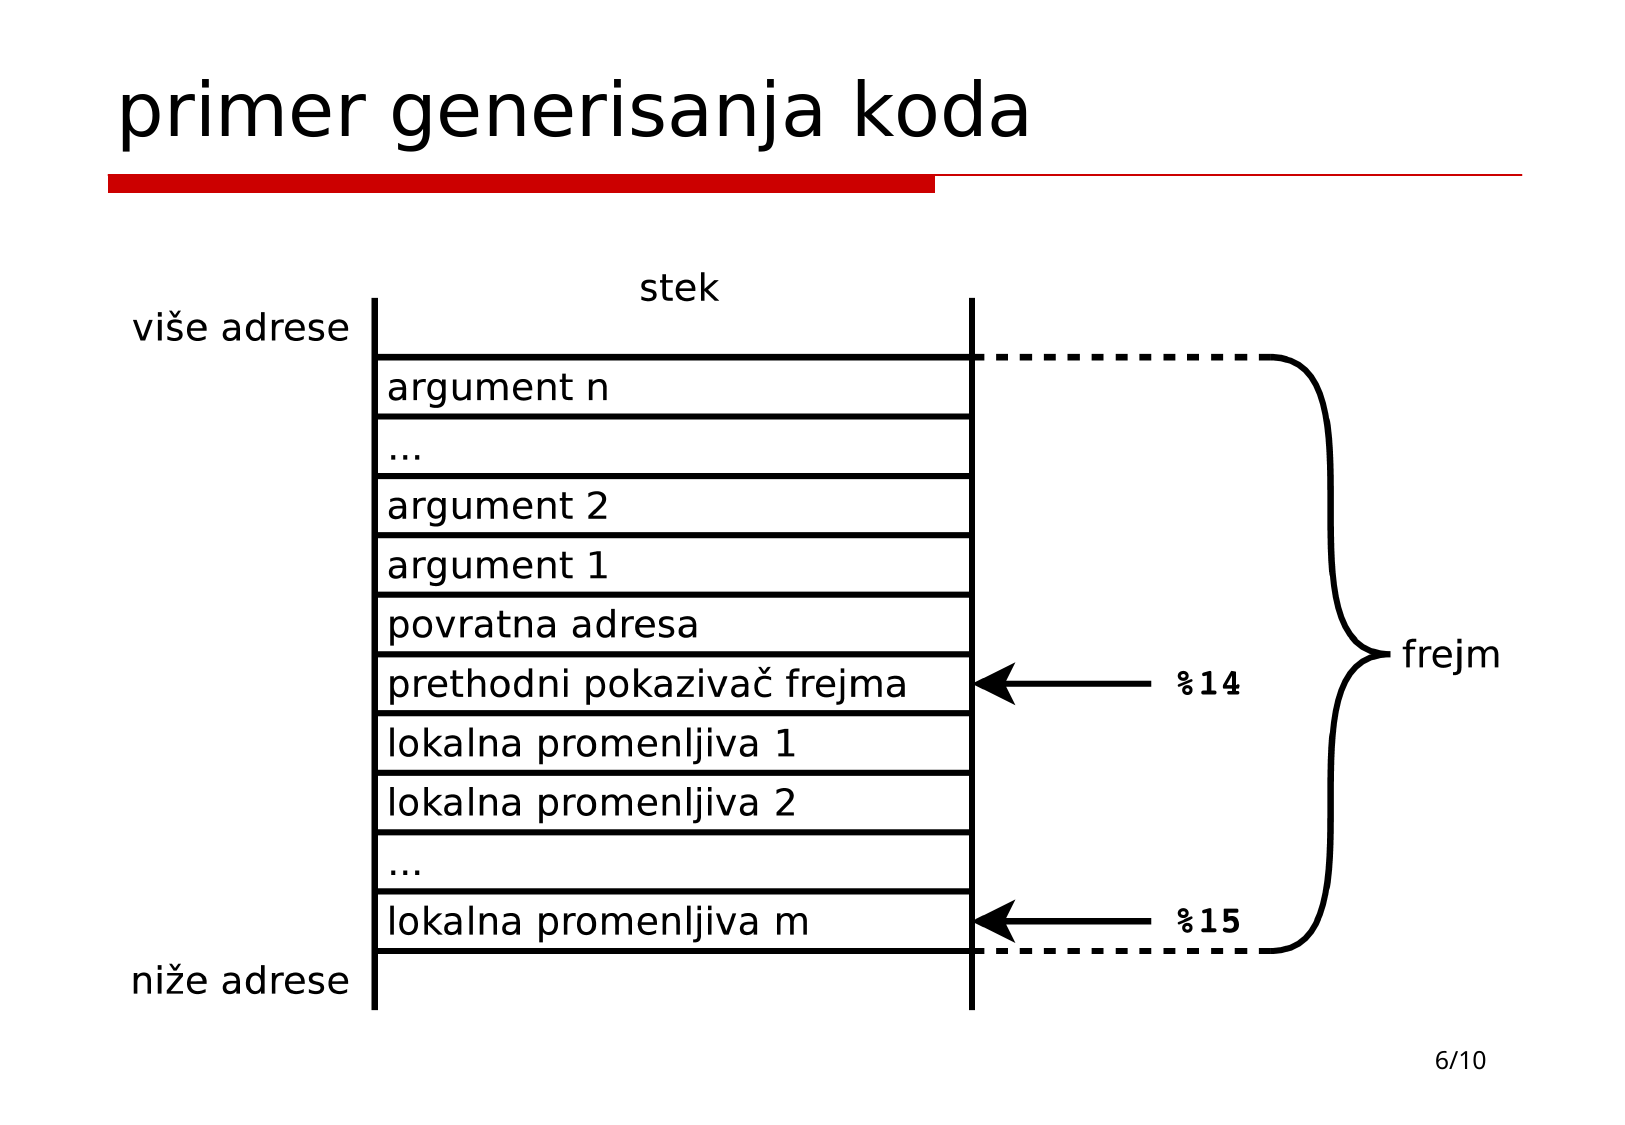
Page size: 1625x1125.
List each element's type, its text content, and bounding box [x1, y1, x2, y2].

title primer generisanja koda [101, 49, 1523, 162]
picture [118, 263, 1503, 1013]
